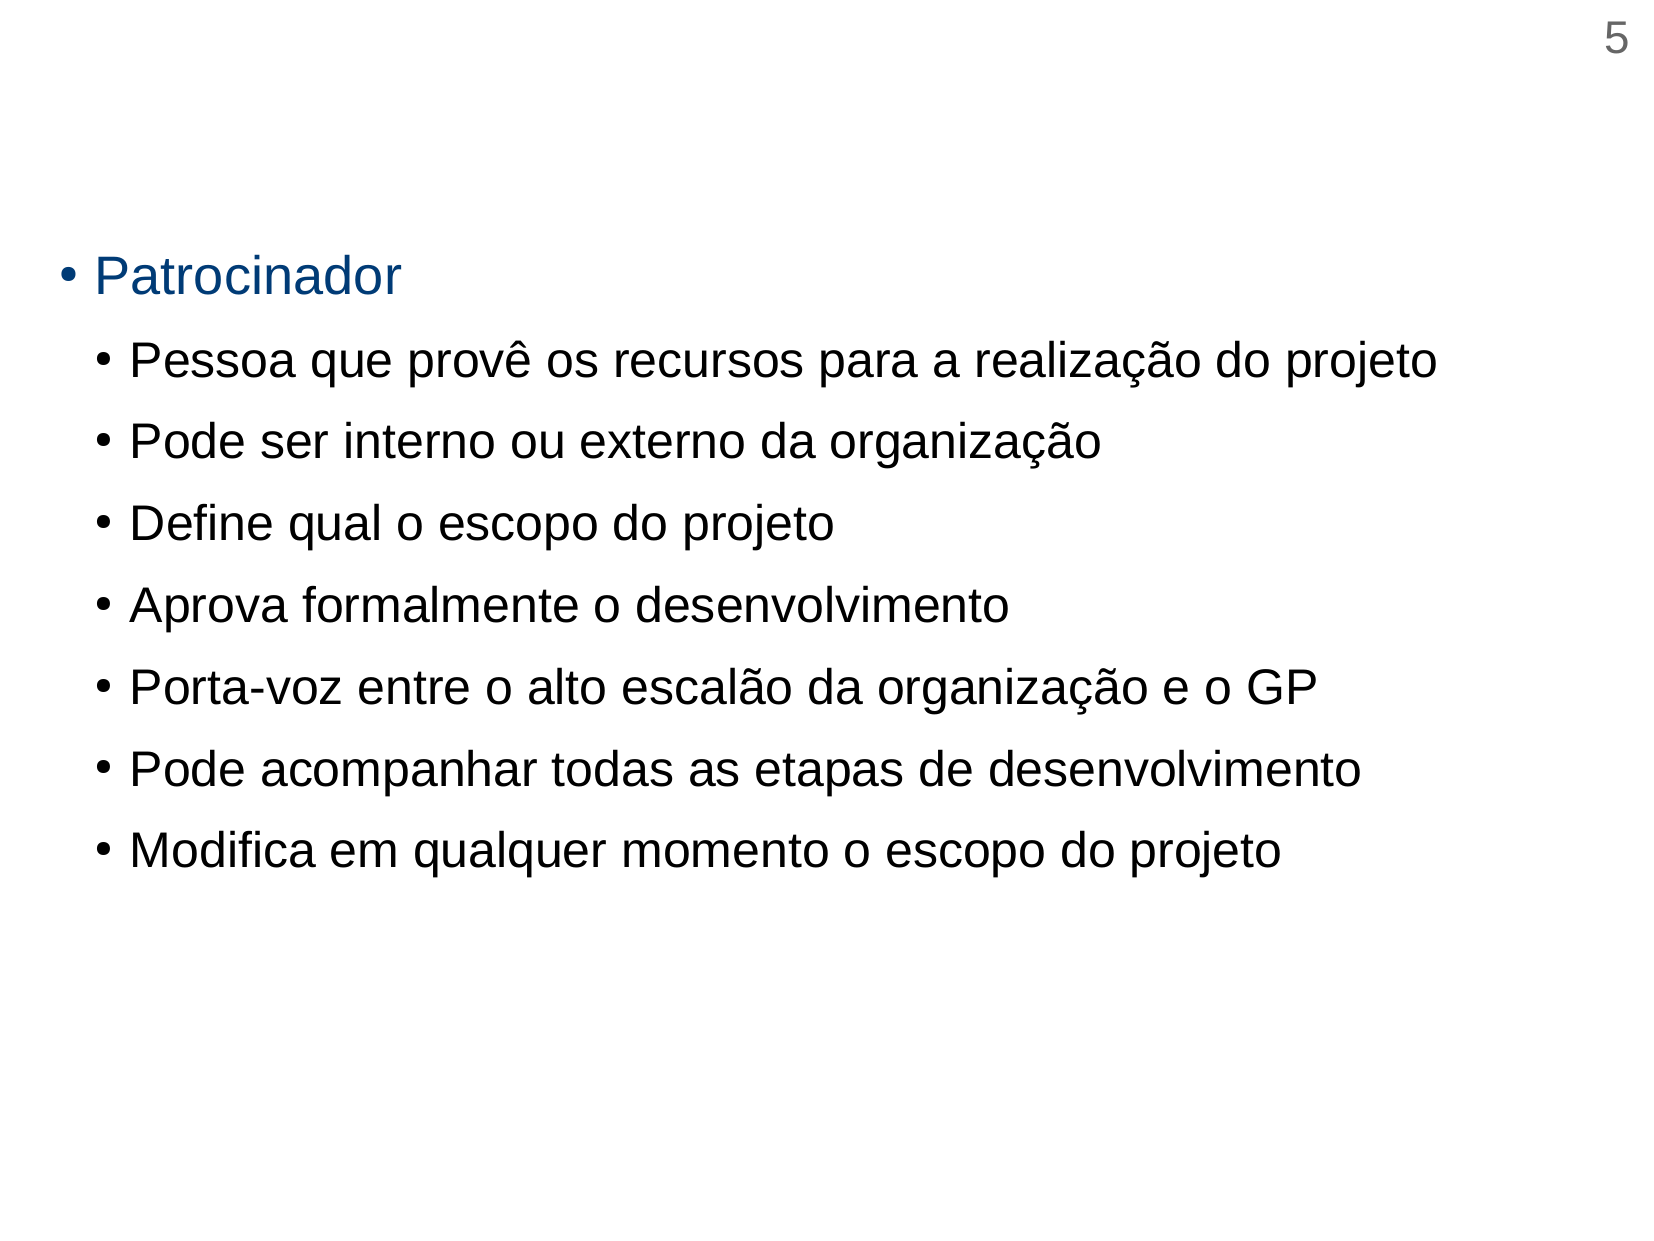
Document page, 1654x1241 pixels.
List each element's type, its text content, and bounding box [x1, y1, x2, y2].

list Patrocinador Pessoa que provê os recursos para a realização do projeto Pode ser interno ou externo da organização Define qual o escopo do projeto Aprova formalmente o desenvolvimento Porta-voz entre o alto escalão da organização e o GP Pode acompanhar todas as etapas de desenvolvimento Modifica em qualquer momento o escopo do projeto [59, 236, 1595, 1211]
